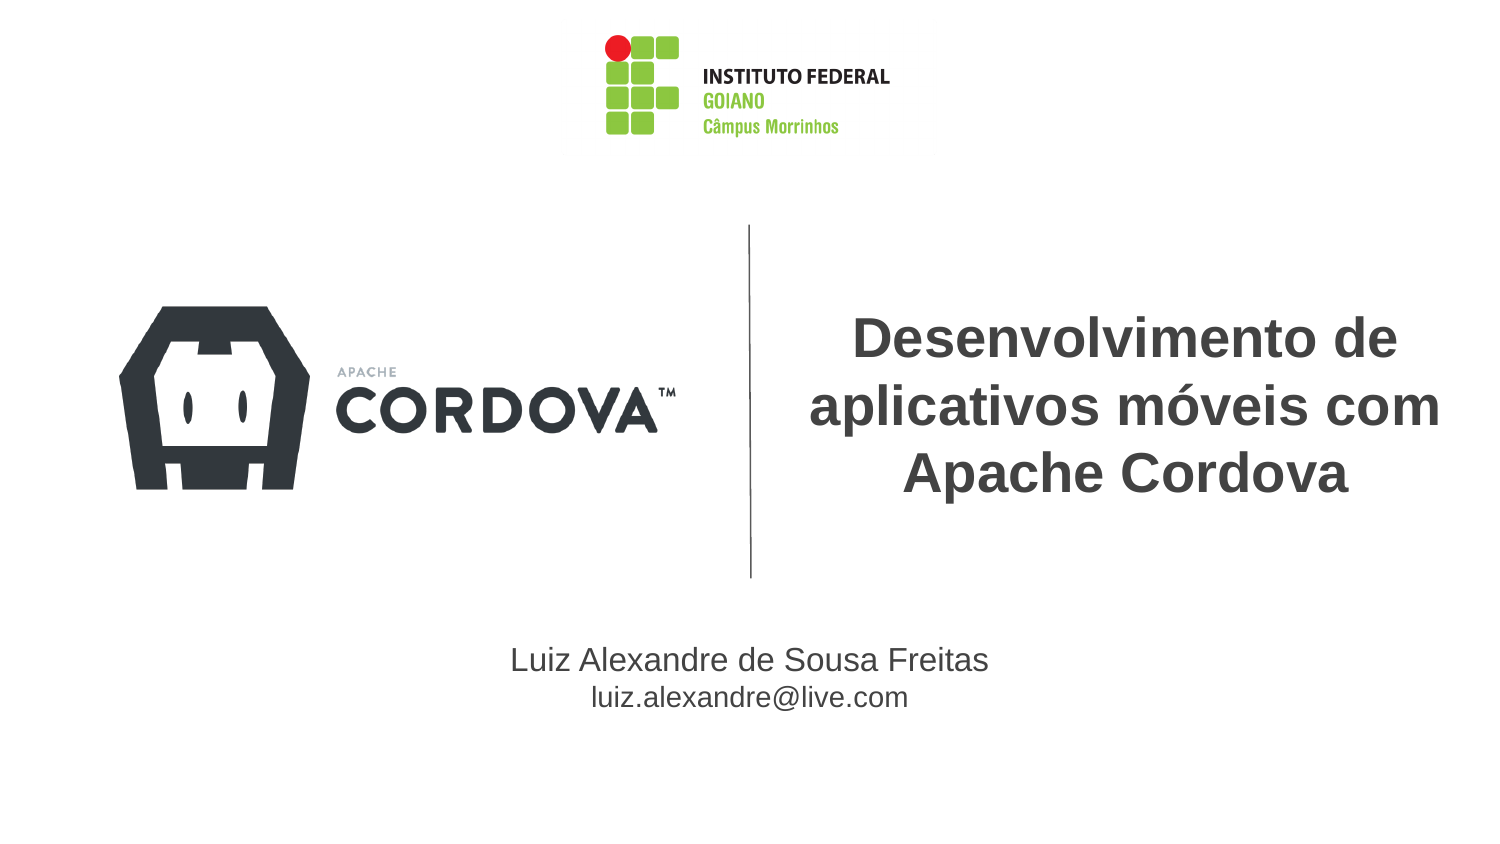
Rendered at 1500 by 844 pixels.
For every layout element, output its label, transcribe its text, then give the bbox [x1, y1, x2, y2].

subtitle Luiz Alexandre de Sousa Freitas luiz.alexandre@live.com [51, 622, 1449, 763]
text_box Desenvolvimento de aplicativos móveis com Apache Cordova [751, 286, 1500, 510]
picture [508, 0, 992, 174]
picture [89, 265, 697, 537]
